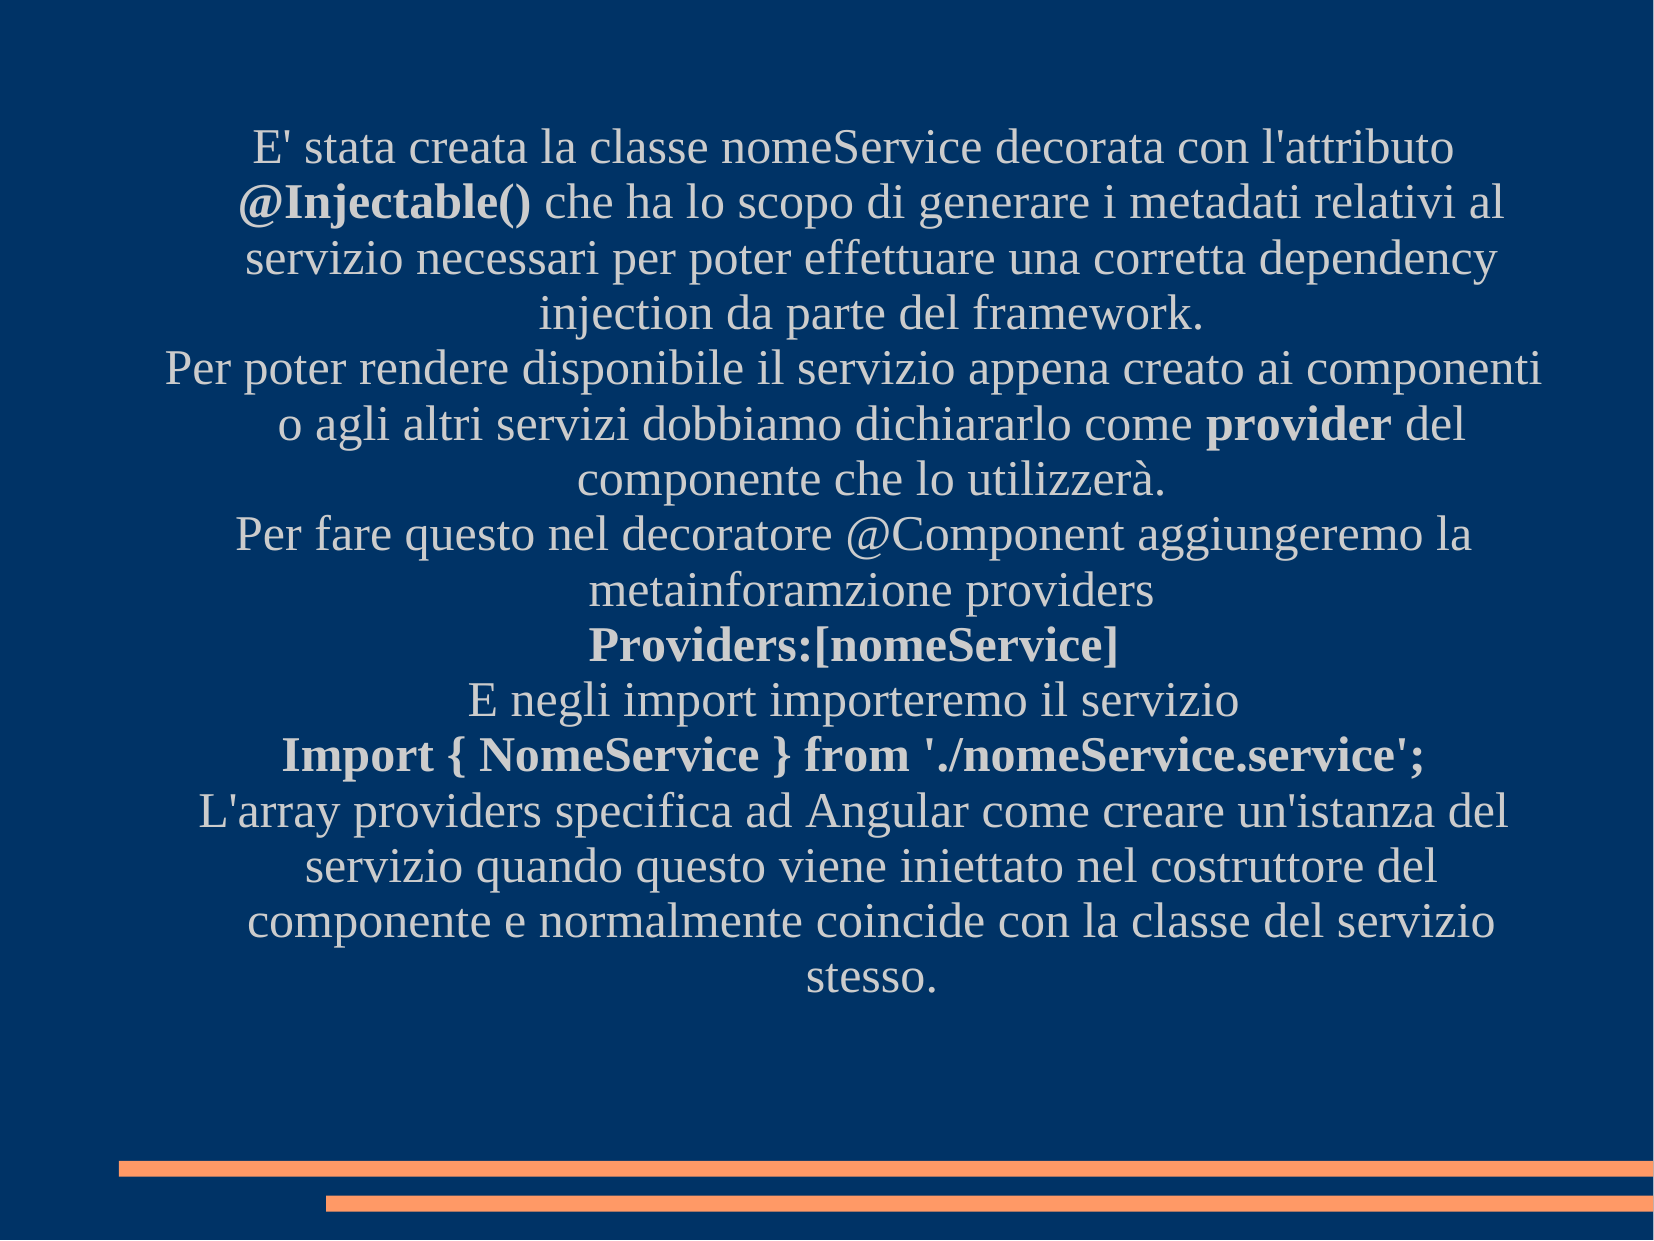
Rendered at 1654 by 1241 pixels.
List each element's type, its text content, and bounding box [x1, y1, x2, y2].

subtitle E' stata creata la classe nomeService decorata con l'attributo @Injectable() che ha lo scopo di generare i metadati relativi al servizio necessari per poter effettuare una corretta dependency injection da parte del framework. Per poter rendere disponibile il servizio appena creato ai componenti o agli altri servizi dobbiamo dichiararlo come provider del componente che lo utilizzerà. Per fare questo nel decoratore @Component aggiungeremo la metainforamzione providers Providers:[nomeService] E negli import importeremo il servizio Import { NomeService } from './nomeService.service'; L'array providers specifica ad Angular come creare un'istanza del servizio quando questo viene iniettato nel costruttore del componente e normalmente coincide con la classe del servizio stesso. [148, 46, 1561, 1132]
